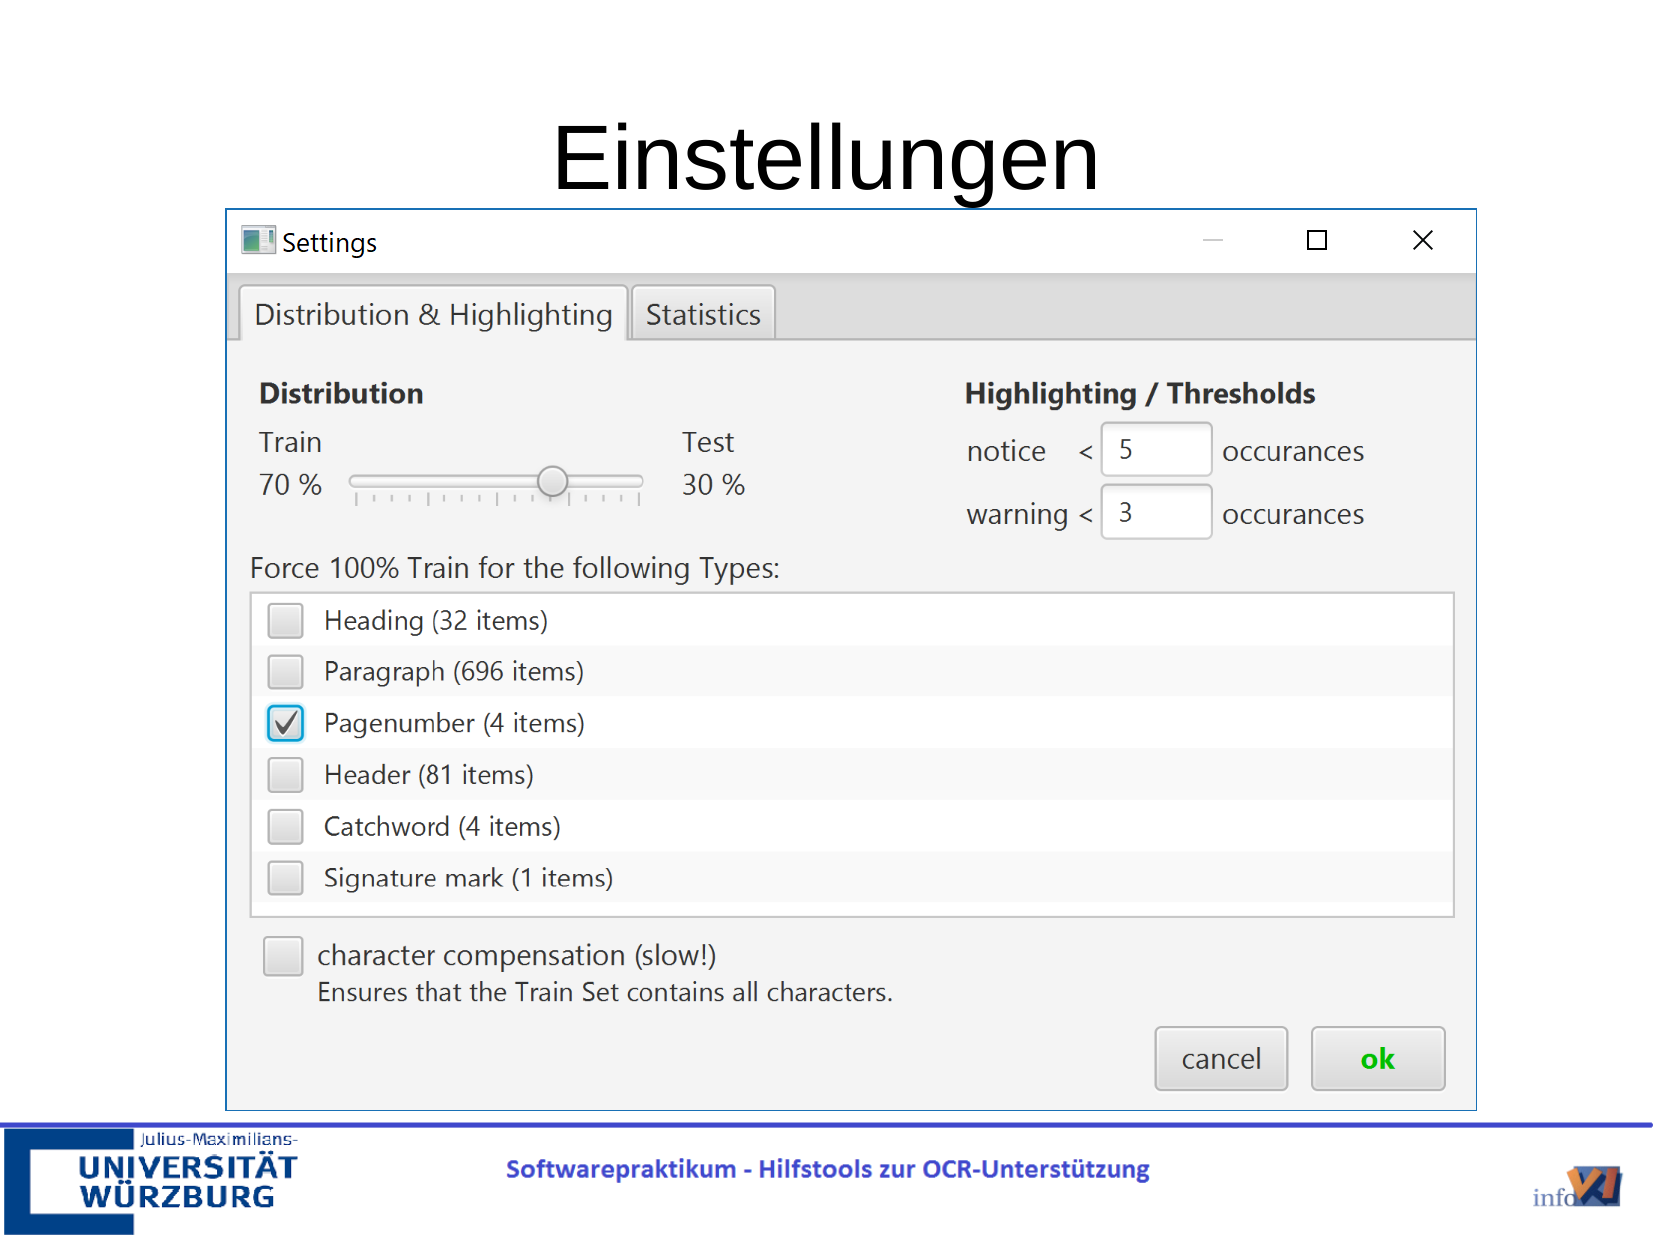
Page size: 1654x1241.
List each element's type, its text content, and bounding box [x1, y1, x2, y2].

picture [225, 208, 1477, 1111]
title Einstellungen [82, 49, 1571, 257]
